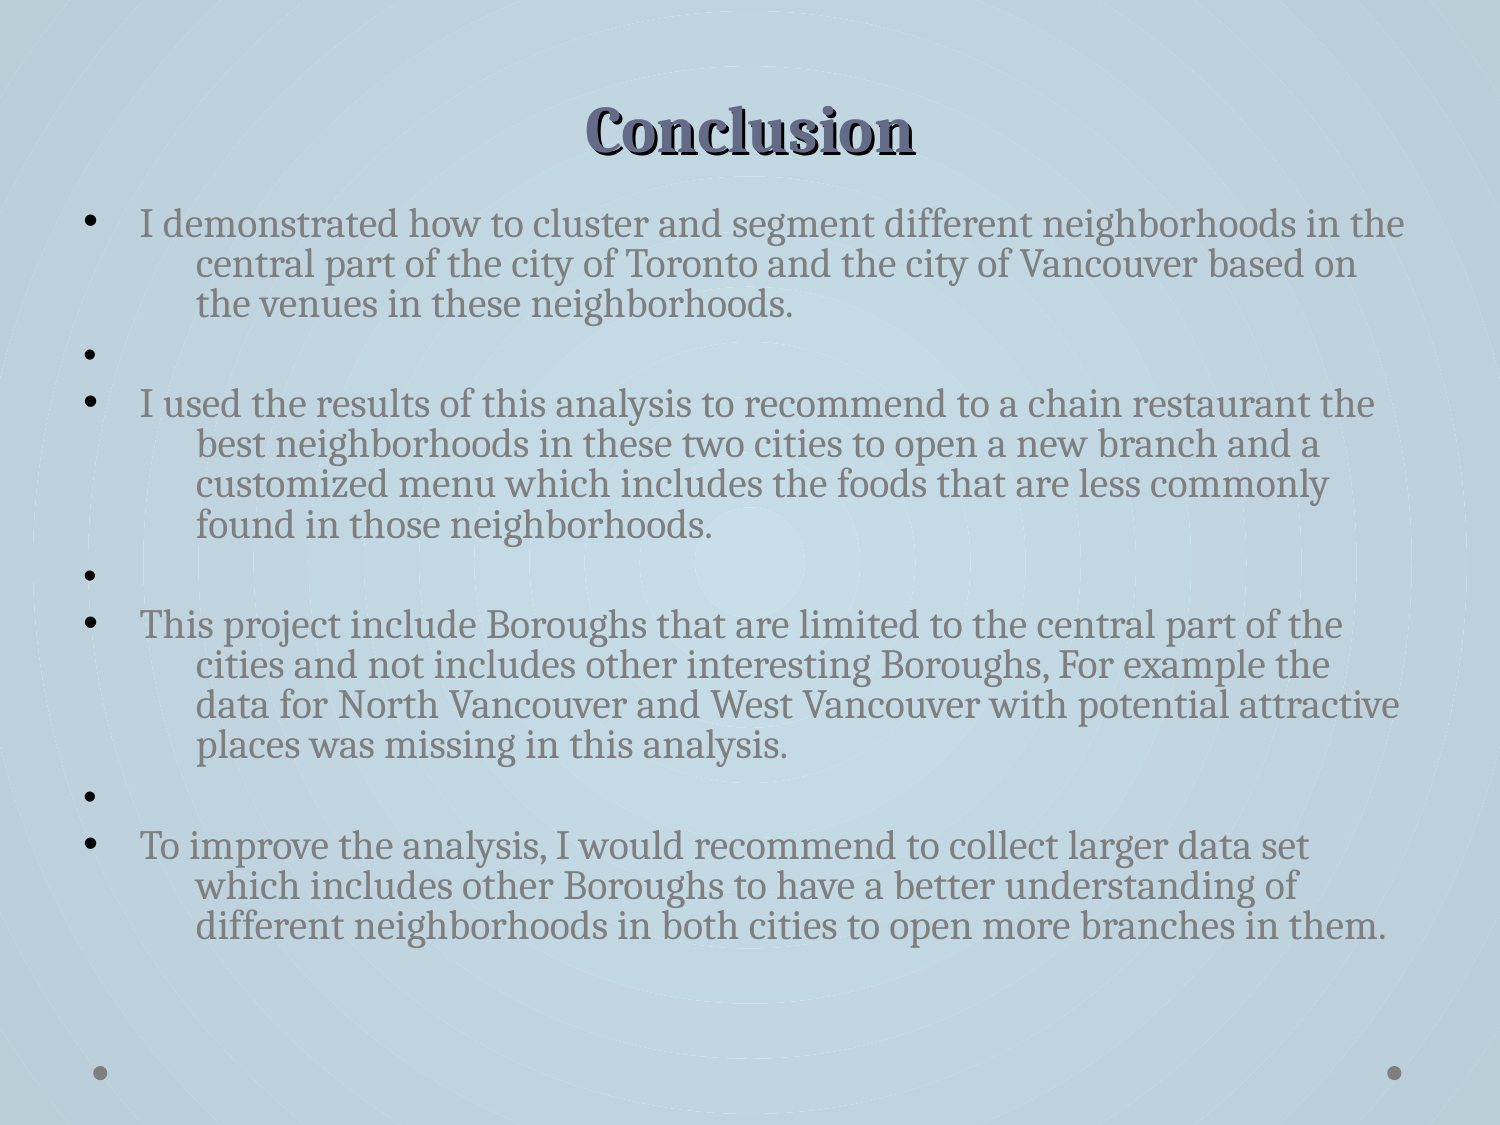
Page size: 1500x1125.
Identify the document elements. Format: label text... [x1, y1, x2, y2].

list I demonstrated how to cluster and segment different neighborhoods in the central part of the city of Toronto and the city of Vancouver based on the venues in these neighborhoods. I used the results of this analysis to recommend to a chain restaurant the best neighborhoods in these two cities to open a new branch and a customized menu which includes the foods that are less commonly found in those neighborhoods. This project include Boroughs that are limited to the central part of the cities and not includes other interesting Boroughs, For example the data for North Vancouver and West Vancouver with potential attractive places was missing in this analysis. To improve the analysis, I would recommend to collect larger data set which includes other Boroughs to have a better understanding of different neighborhoods in both cities to open more branches in them. [68, 197, 1422, 970]
title Conclusion [75, 0, 1426, 173]
